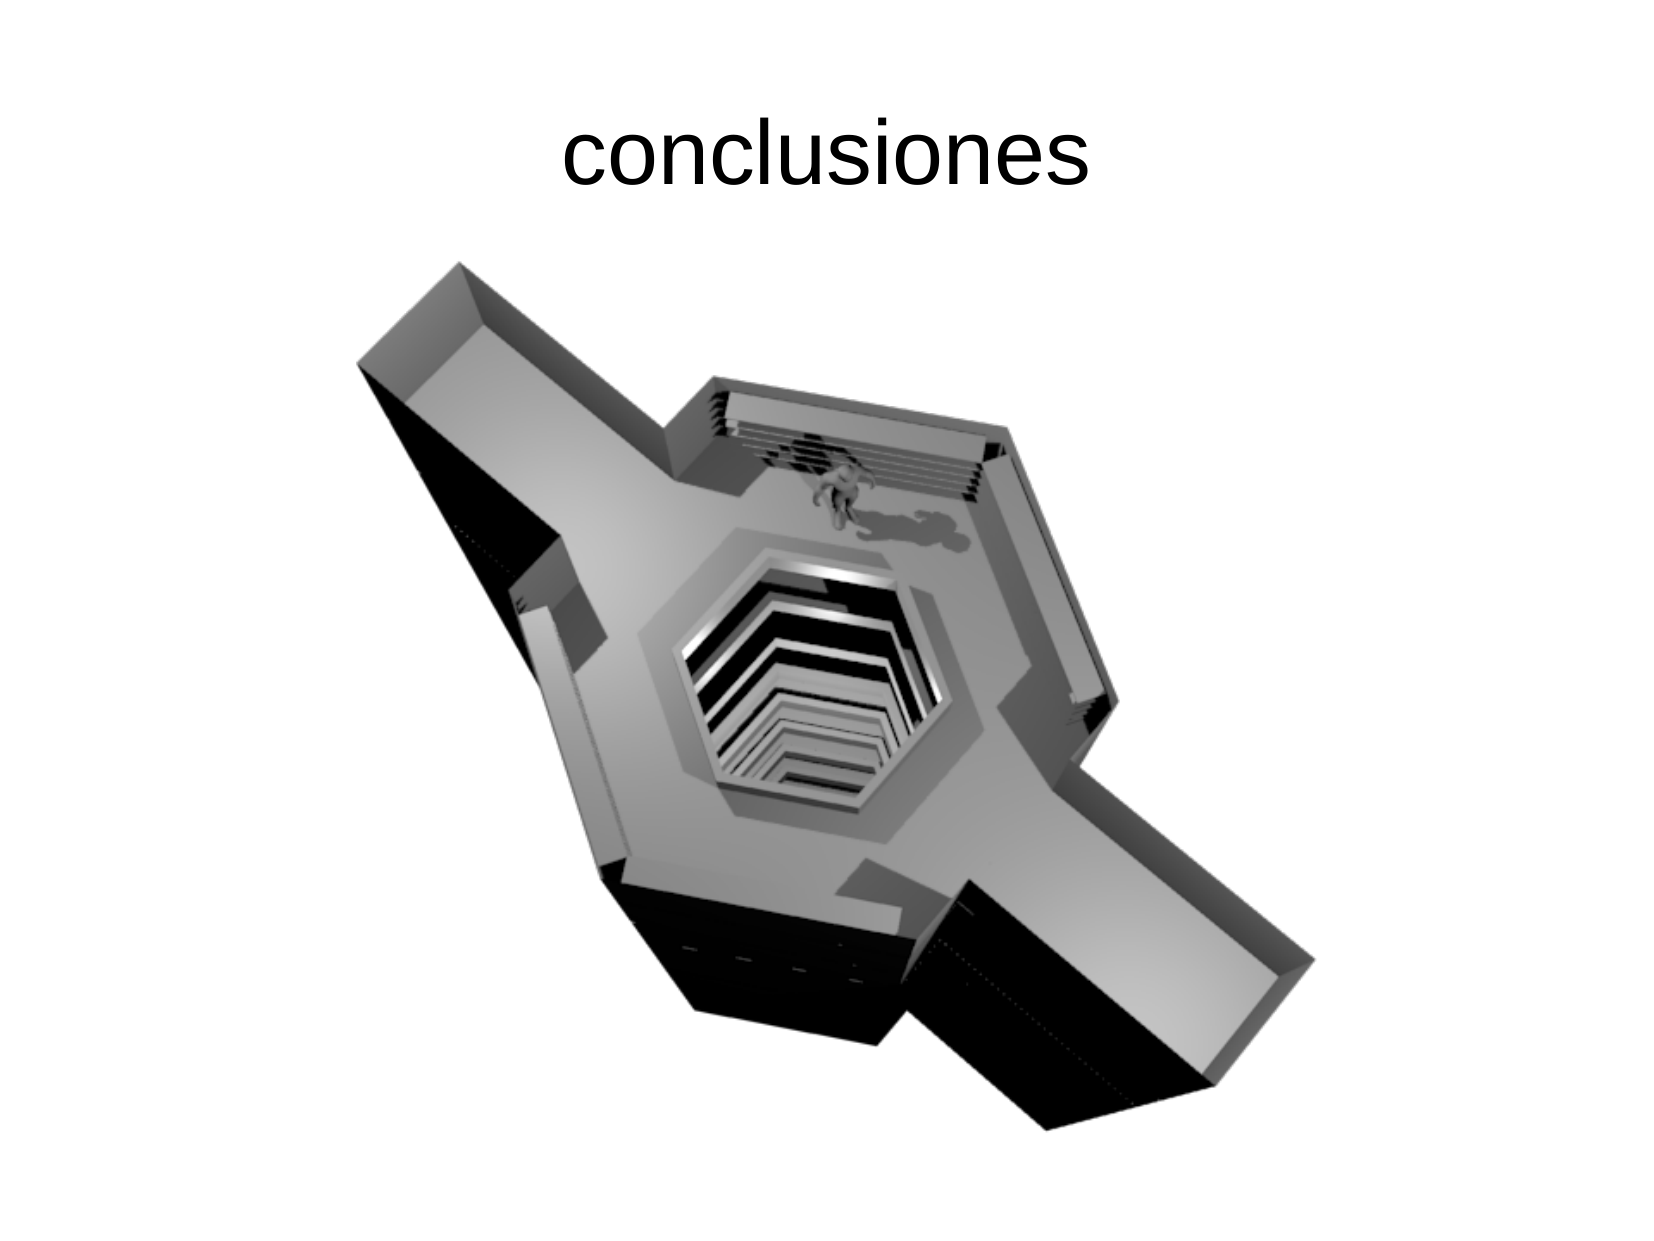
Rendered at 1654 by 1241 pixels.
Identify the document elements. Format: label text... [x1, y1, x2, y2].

picture [0, 212, 1630, 1143]
title conclusiones [82, 49, 1571, 212]
